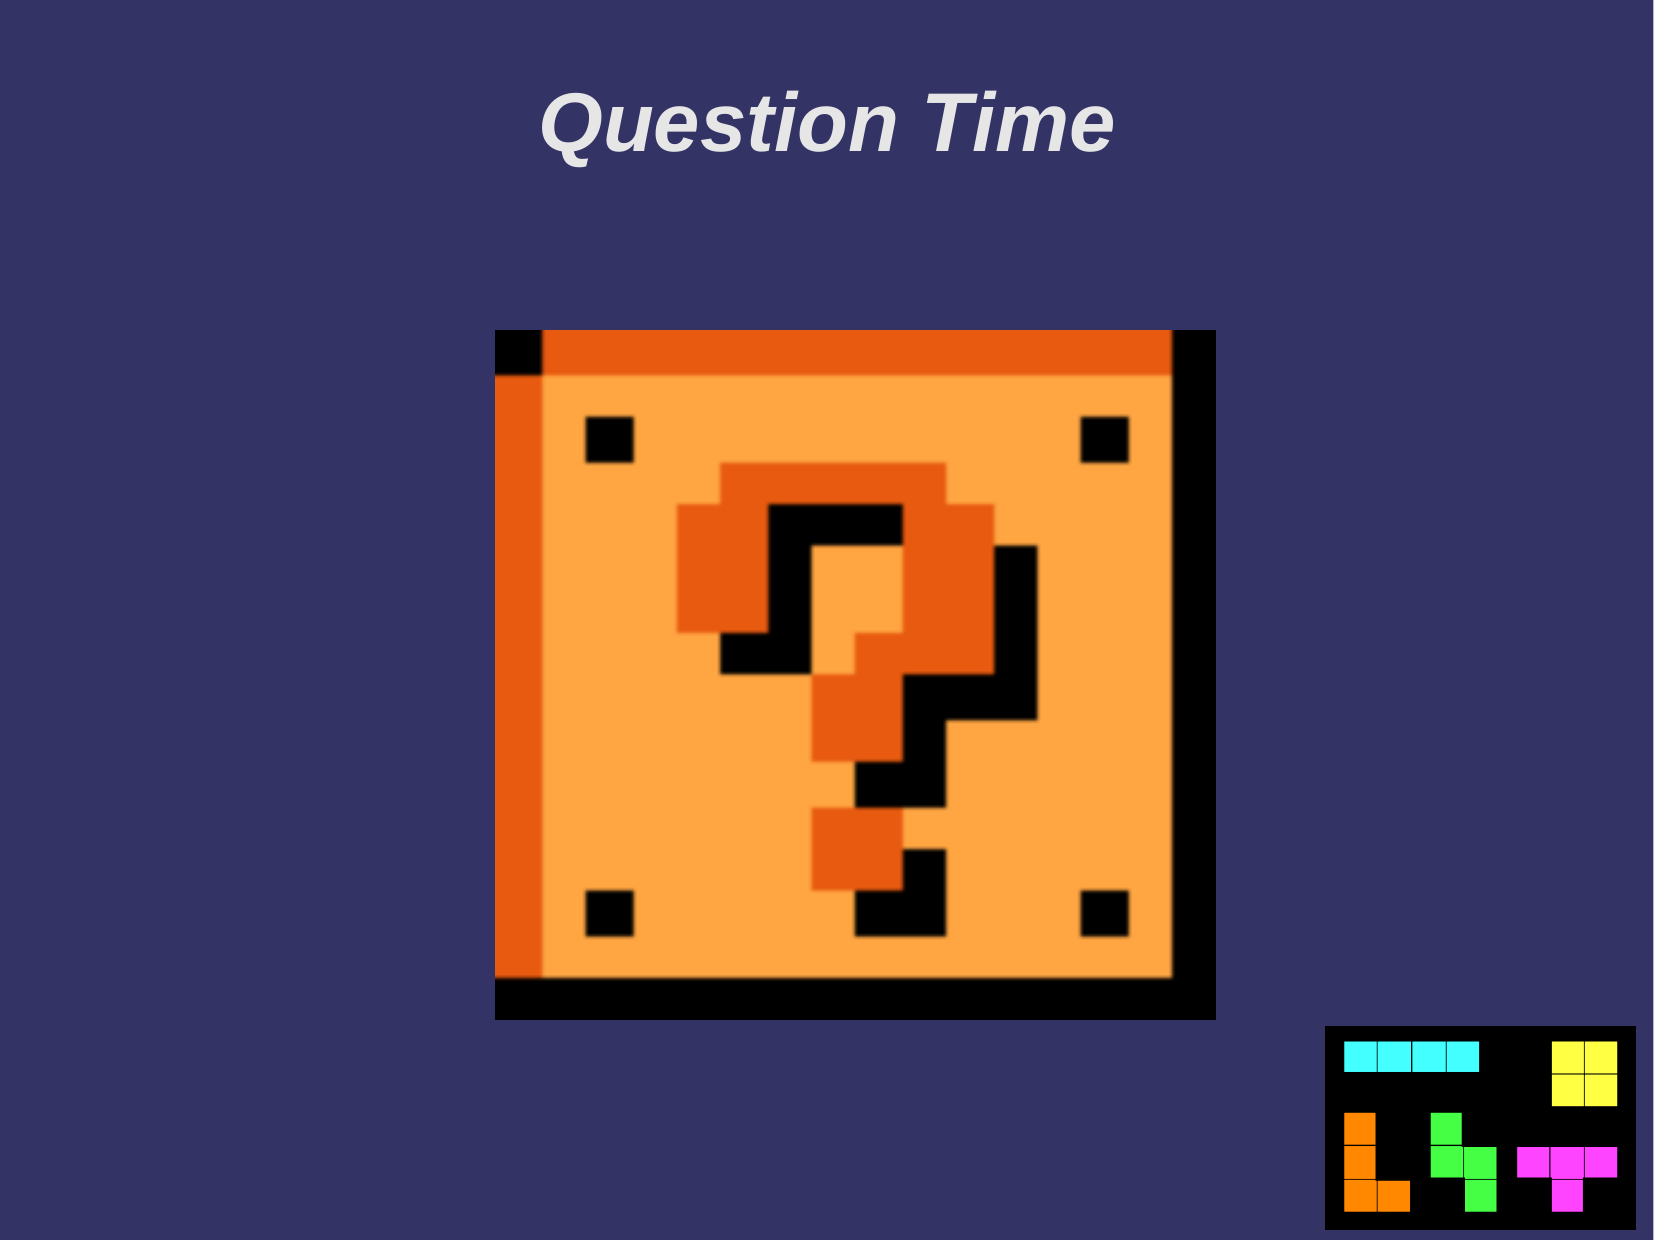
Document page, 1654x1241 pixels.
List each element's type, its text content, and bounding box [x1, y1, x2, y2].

picture [495, 330, 1216, 1021]
picture [1325, 1026, 1636, 1230]
title Question Time [121, 19, 1534, 227]
